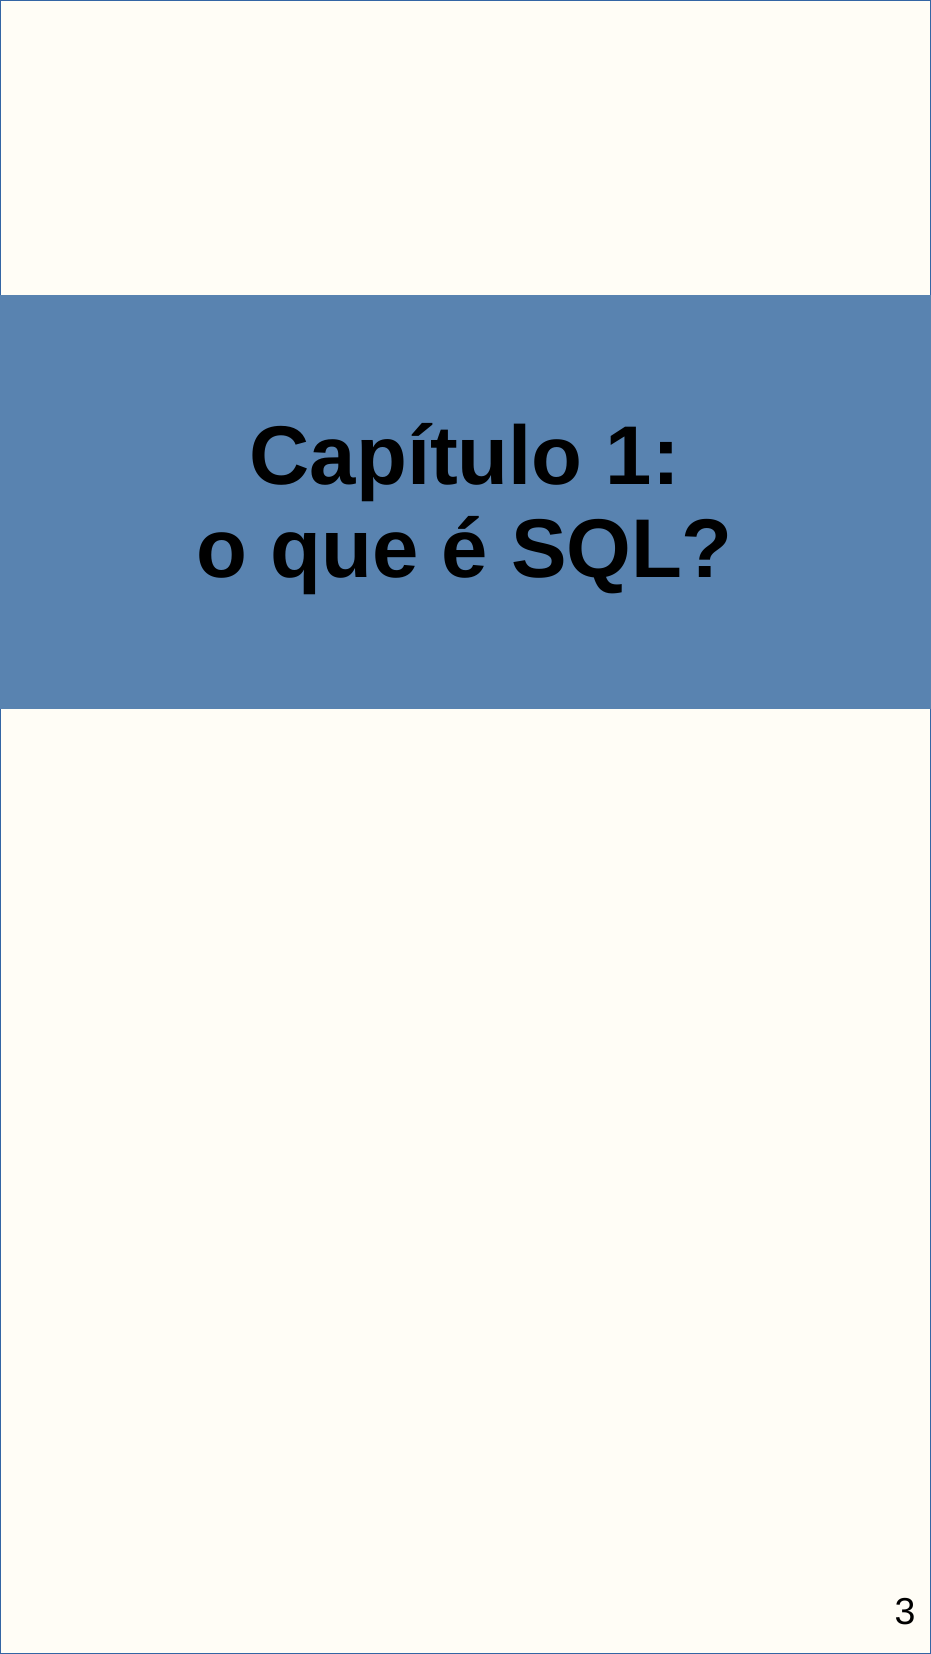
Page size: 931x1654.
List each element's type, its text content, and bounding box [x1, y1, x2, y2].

text_box Capítulo 1: o que é SQL? [0, 295, 931, 709]
text_box [0, 0, 931, 295]
text_box [0, 709, 931, 1654]
text_box <número> [729, 1583, 931, 1654]
